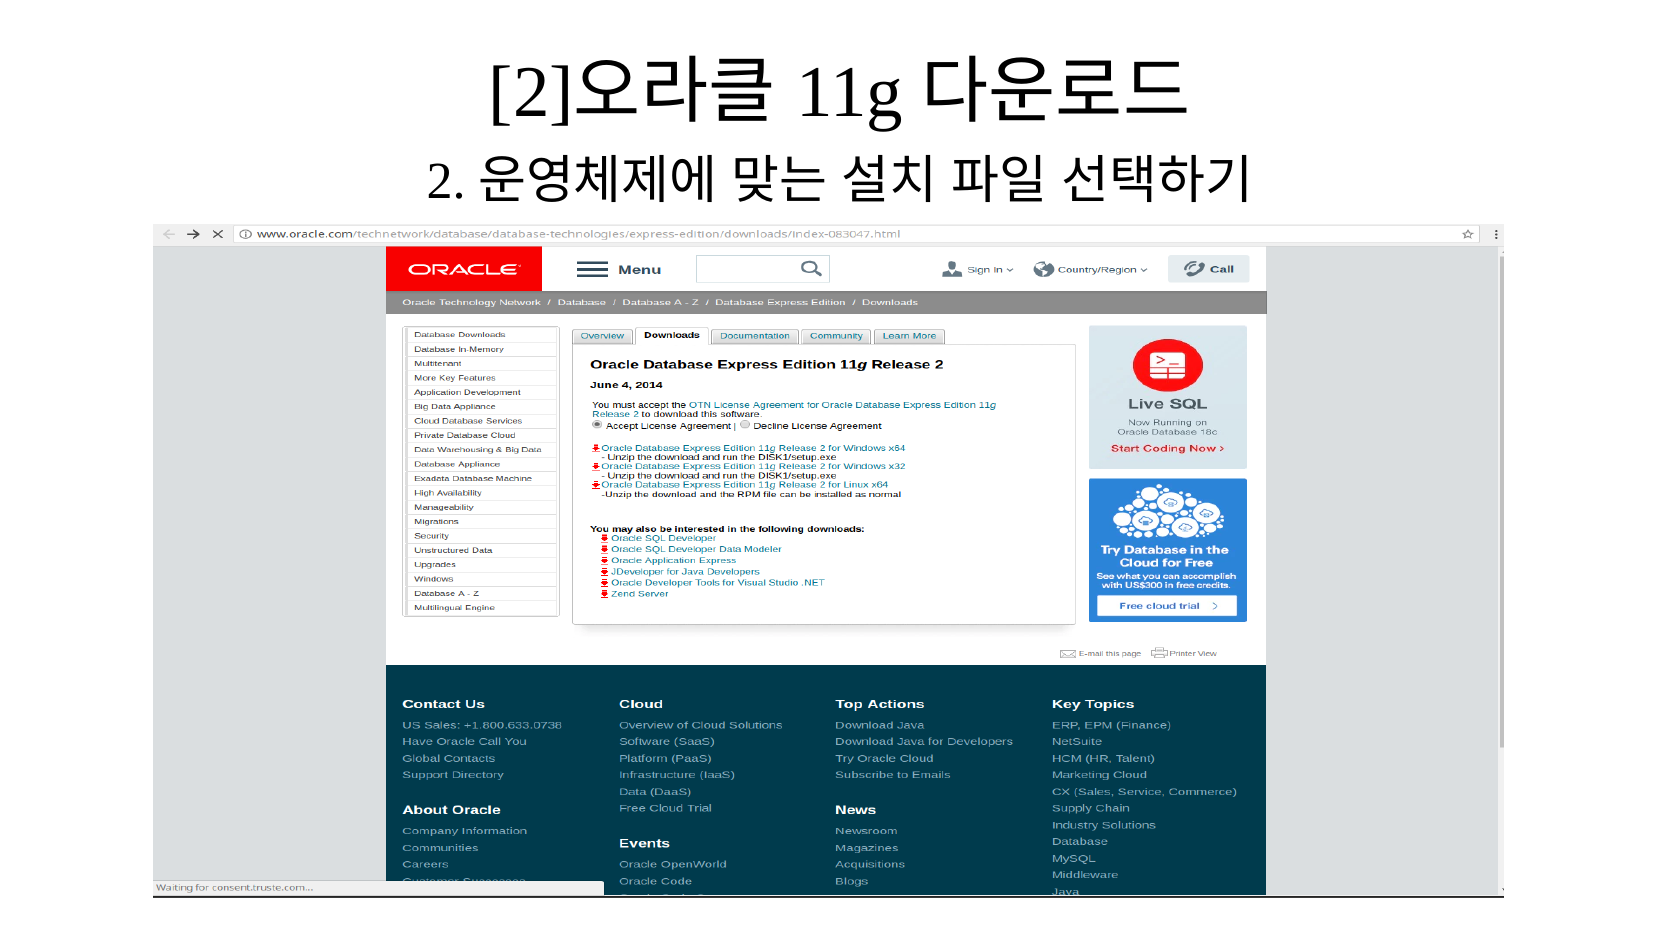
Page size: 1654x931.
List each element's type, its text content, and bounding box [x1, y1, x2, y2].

subtitle 2) 운영체제에 맞는 설치 파일 선택하기 [0, 0, 1369, 136]
title [2]오라클 11g 다운로드 2. 운영체제에 맞는 설치 파일 선택하기 [95, 45, 1584, 201]
picture [153, 224, 1504, 898]
